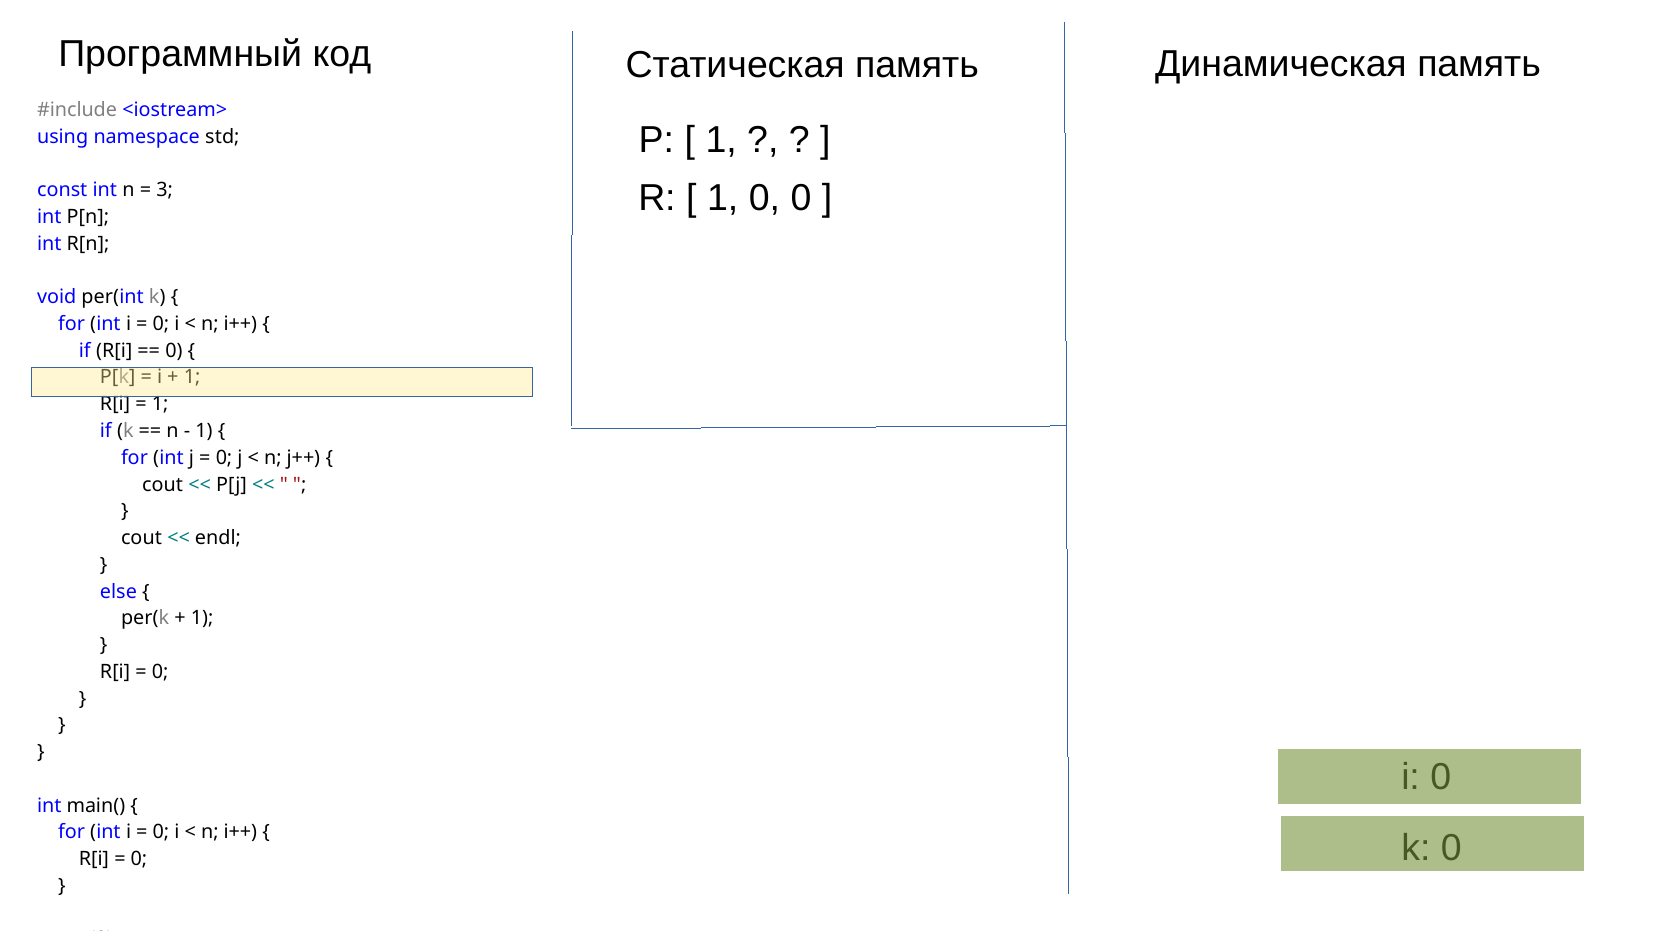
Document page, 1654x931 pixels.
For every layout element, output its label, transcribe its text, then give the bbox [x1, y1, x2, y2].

text_box [1276, 746, 1584, 806]
text_box #include <iostream> using namespace std; const int n = 3; int P[n]; int R[n]; void per(int k) { for (int i = 0; i < n; i++) { if (R[i] == 0) { P[k] = i + 1; R[i] = 1; if (k == n - 1) { for (int j = 0; j < n; j++) { cout << P[j] << " "; } cout << endl; } else { per(k + 1); } R[i] = 0; } } } int main() { for (int i = 0; i < n; i++) { R[i] = 0; } per(0); return 0; } [22, 88, 570, 907]
text_box P: [ 1, ?, ? ] [623, 111, 846, 168]
text_box Программный код [43, 25, 387, 83]
text_box [31, 367, 533, 397]
text_box Динамическая память [1140, 34, 1557, 92]
text_box R: [ 1, 0, 0 ] [623, 169, 848, 227]
text_box [1279, 814, 1587, 874]
text_box Статическая память [610, 35, 995, 93]
